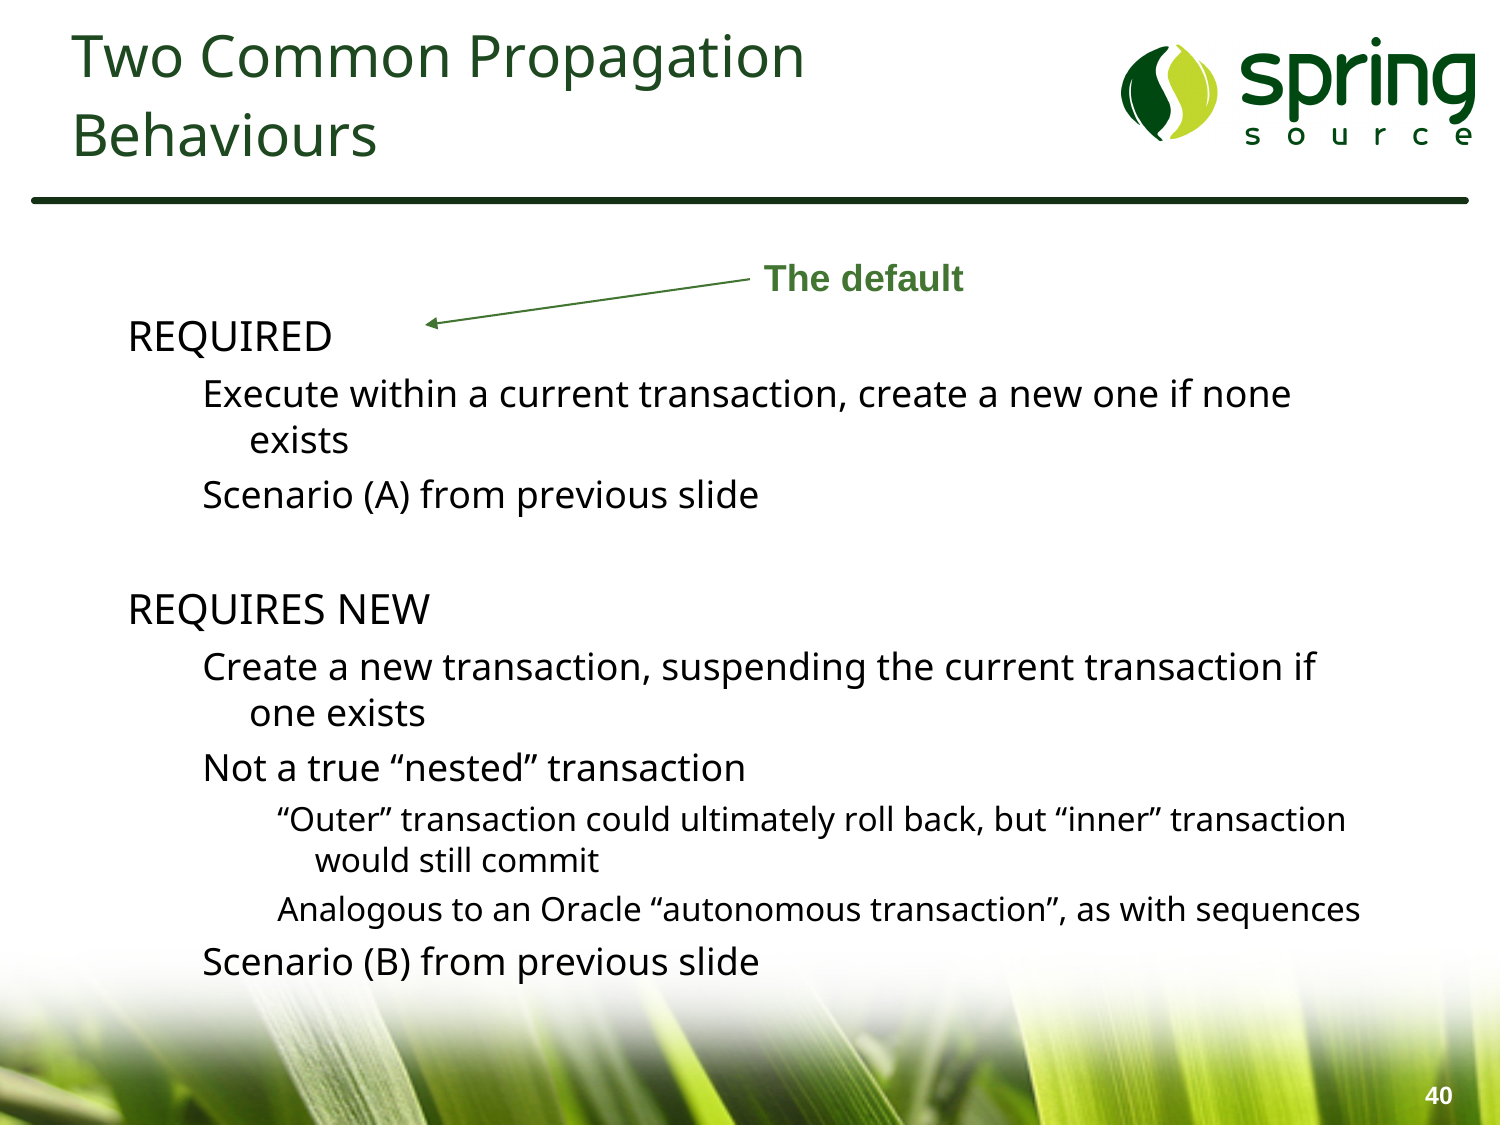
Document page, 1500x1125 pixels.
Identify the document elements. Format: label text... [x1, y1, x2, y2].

picture [0, 944, 1500, 1125]
text_box The default [749, 249, 988, 308]
list REQUIRED Execute within a current transaction, create a new one if none exists Scenario (A) from previous slide REQUIRES NEW Create a new transaction, suspending the current transaction if one exists Not a true “nested” transaction “Outer” transaction could ultimately roll back, but “inner” transaction would still commit Analogous to an Oracle “autonomous transaction”, as with sequences Scenario (B) from previous slide [112, 302, 1388, 978]
picture [1121, 37, 1475, 145]
title Two Common Propagation Behaviours [56, 13, 1089, 176]
